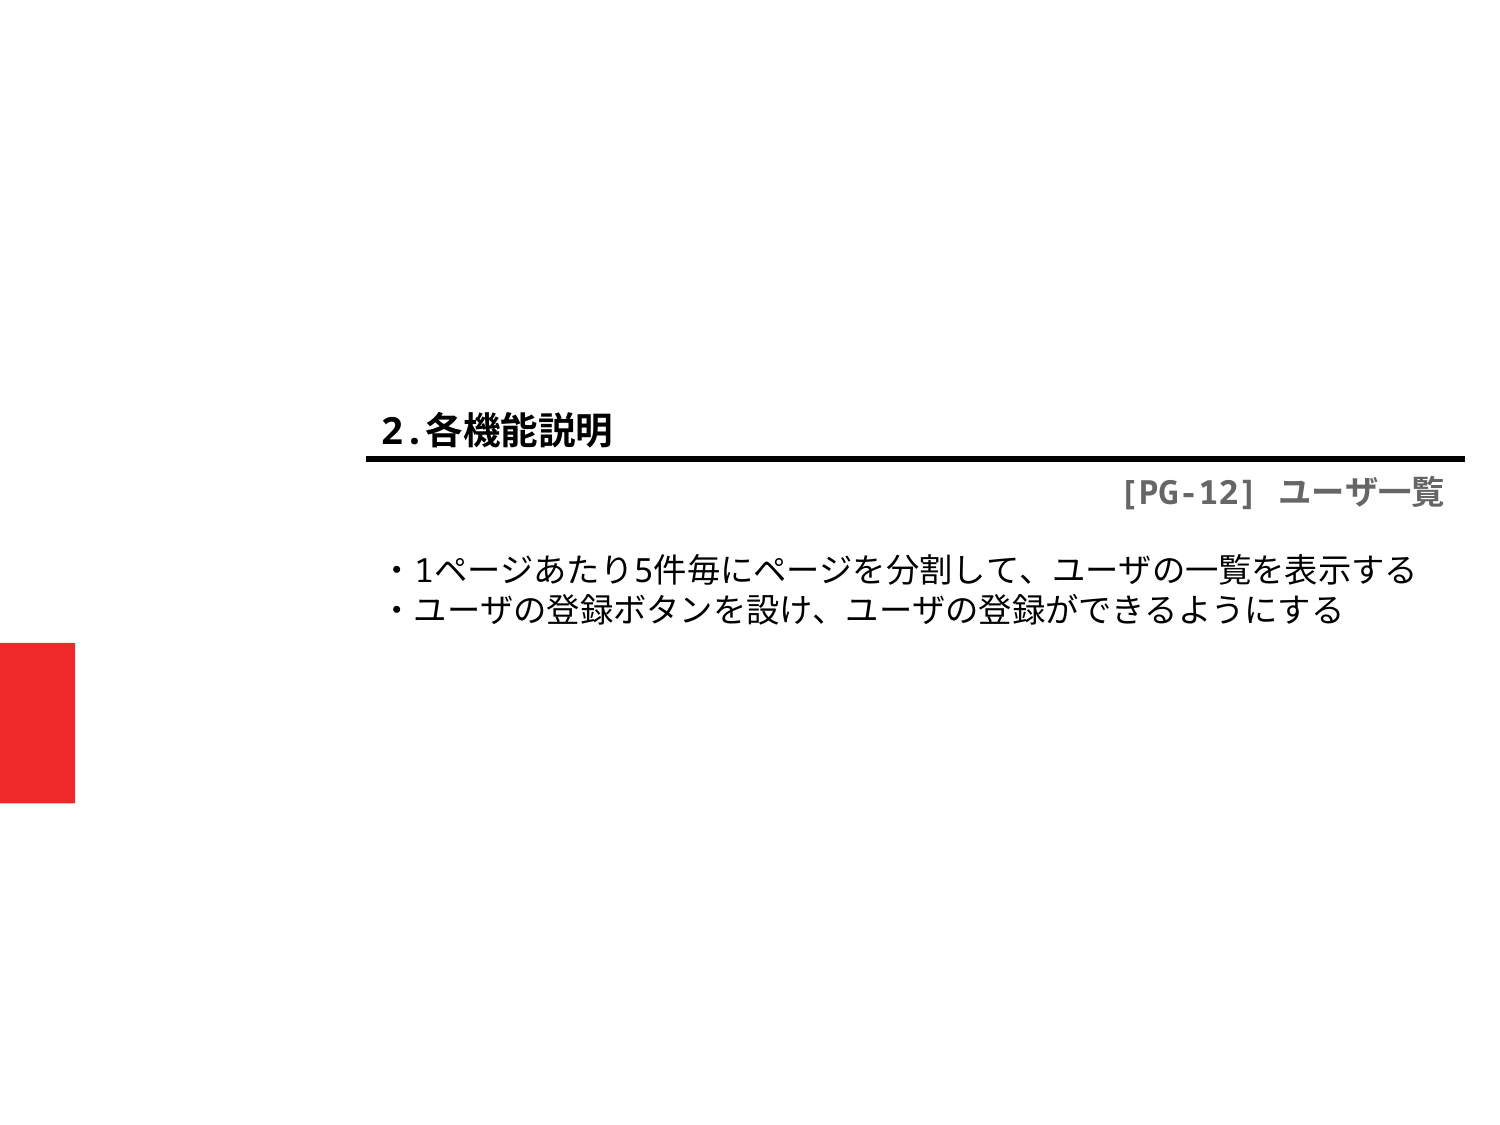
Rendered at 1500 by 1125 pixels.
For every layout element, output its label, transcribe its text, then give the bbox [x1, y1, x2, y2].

text_box 2.各機能説明 [PG-12] ユーザ一覧 [366, 399, 1477, 541]
text_box ・1ページあたり5件毎にページを分割して、ユーザの一覧を表示する ・ユーザの登録ボタンを設け、ユーザの登録ができるようにする [366, 541, 1489, 932]
